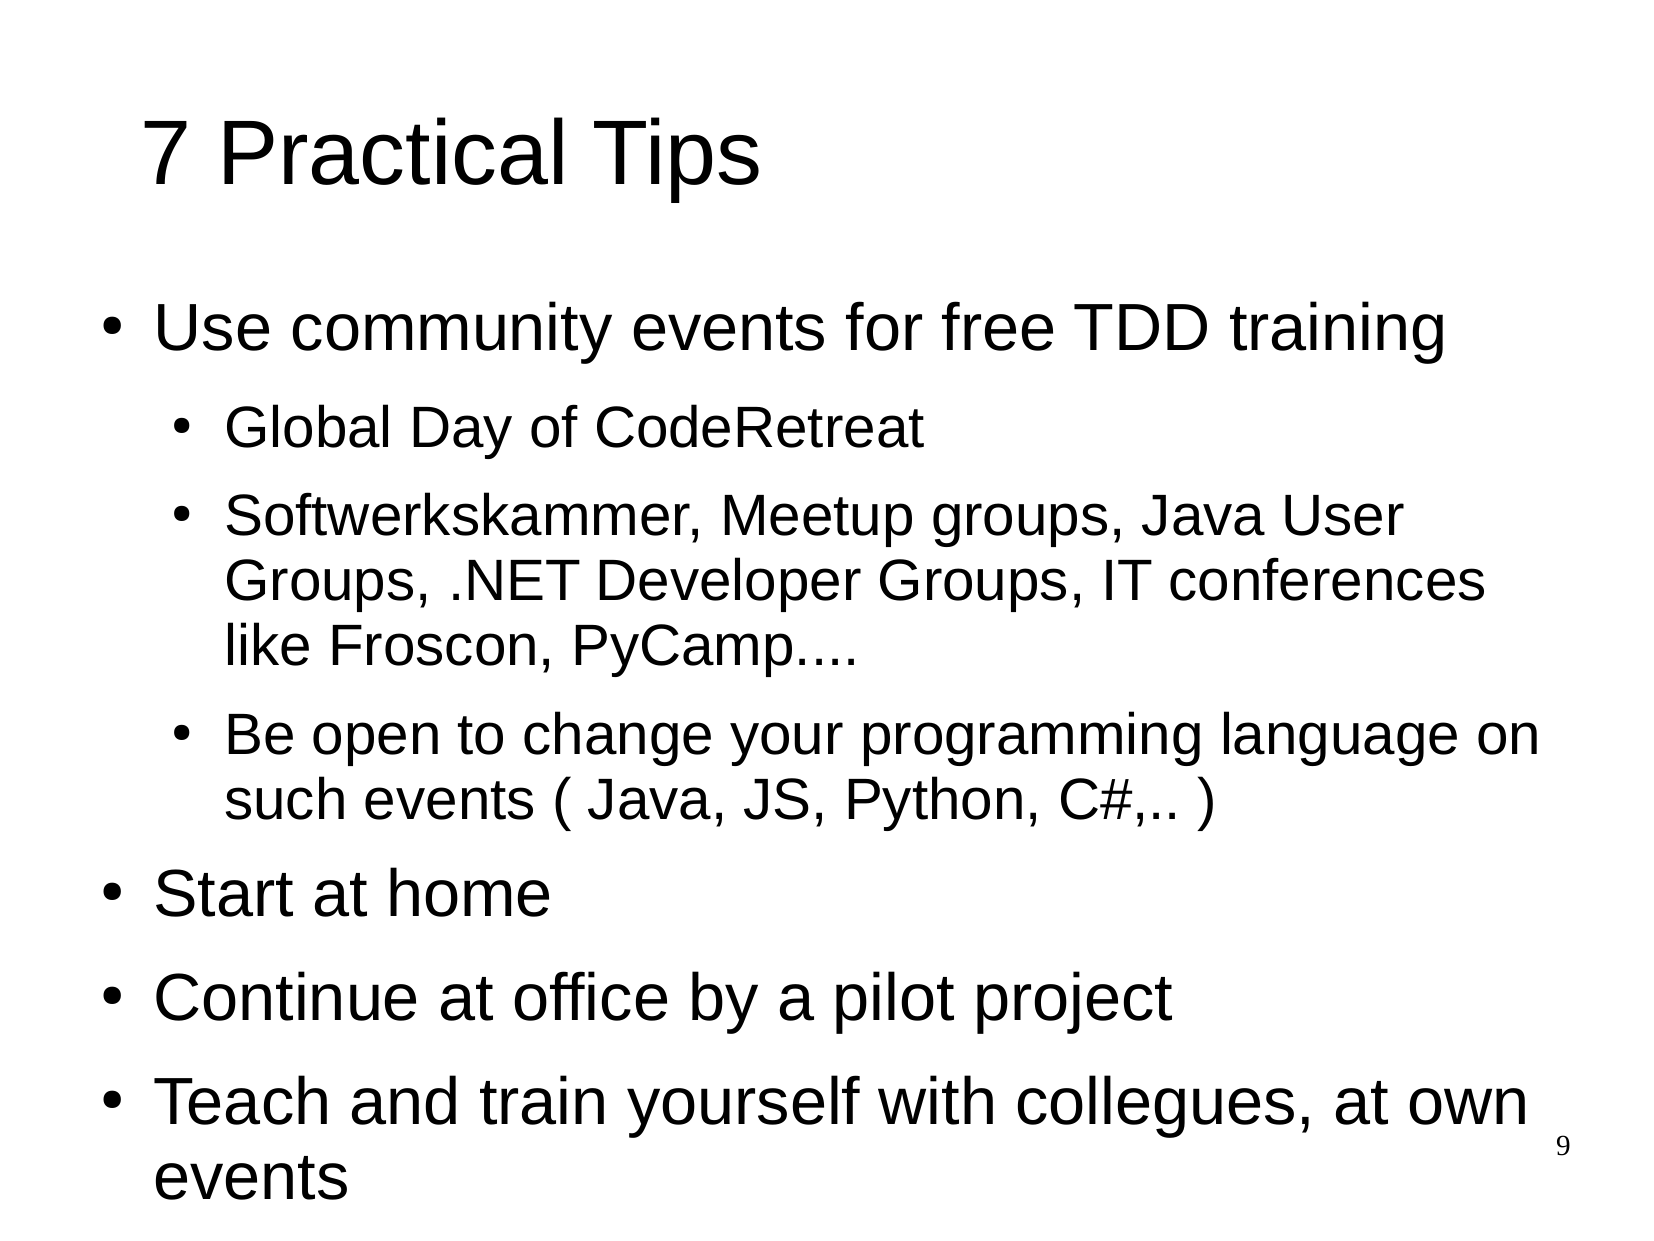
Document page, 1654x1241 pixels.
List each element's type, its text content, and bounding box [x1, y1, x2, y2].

title 7 Practical Tips [82, 49, 1571, 257]
list Use community events for free TDD training Global Day of CodeRetreat Softwerkskammer, Meetup groups, Java User Groups, .NET Developer Groups, IT conferences like Froscon, PyCamp.... Be open to change your programming language on such events ( Java, JS, Python, C#,.. ) Start at home Continue at office by a pilot project Teach and train yourself with collegues, at own events [82, 290, 1571, 1213]
